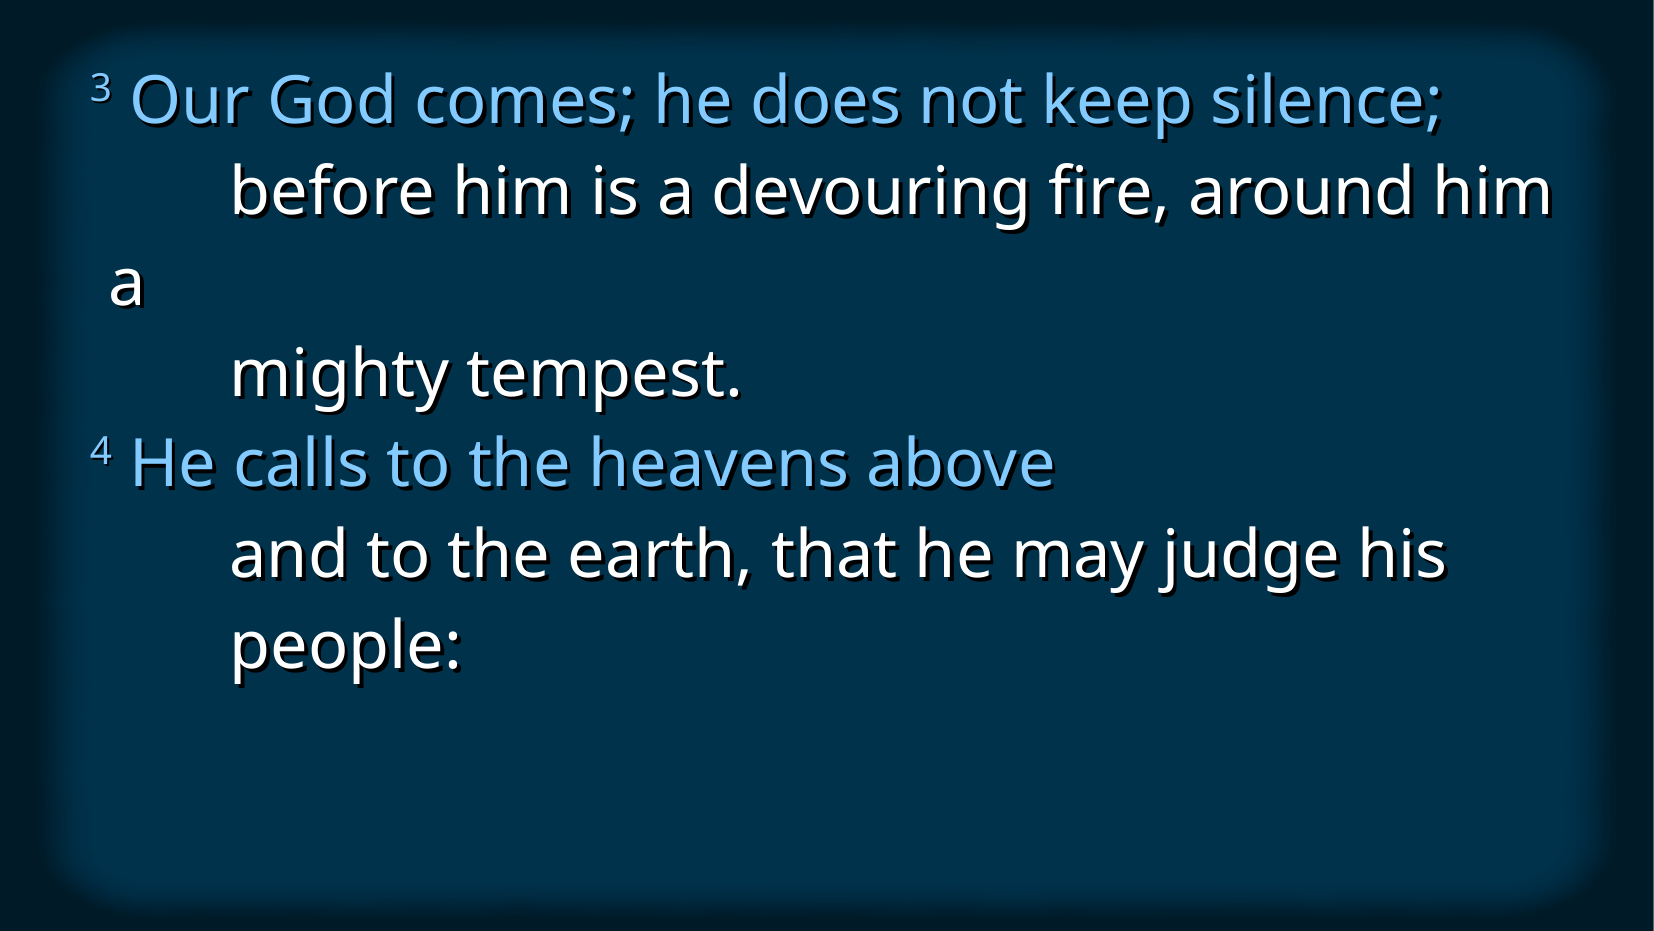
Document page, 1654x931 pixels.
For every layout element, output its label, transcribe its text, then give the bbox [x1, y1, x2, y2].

text_box 3 Our God comes; he does not keep silence; before him is a devouring fire, around him a mighty tempest. 4 He calls to the heavens above and to the earth, that he may judge his people: [75, 45, 1576, 593]
picture [0, 0, 1654, 931]
